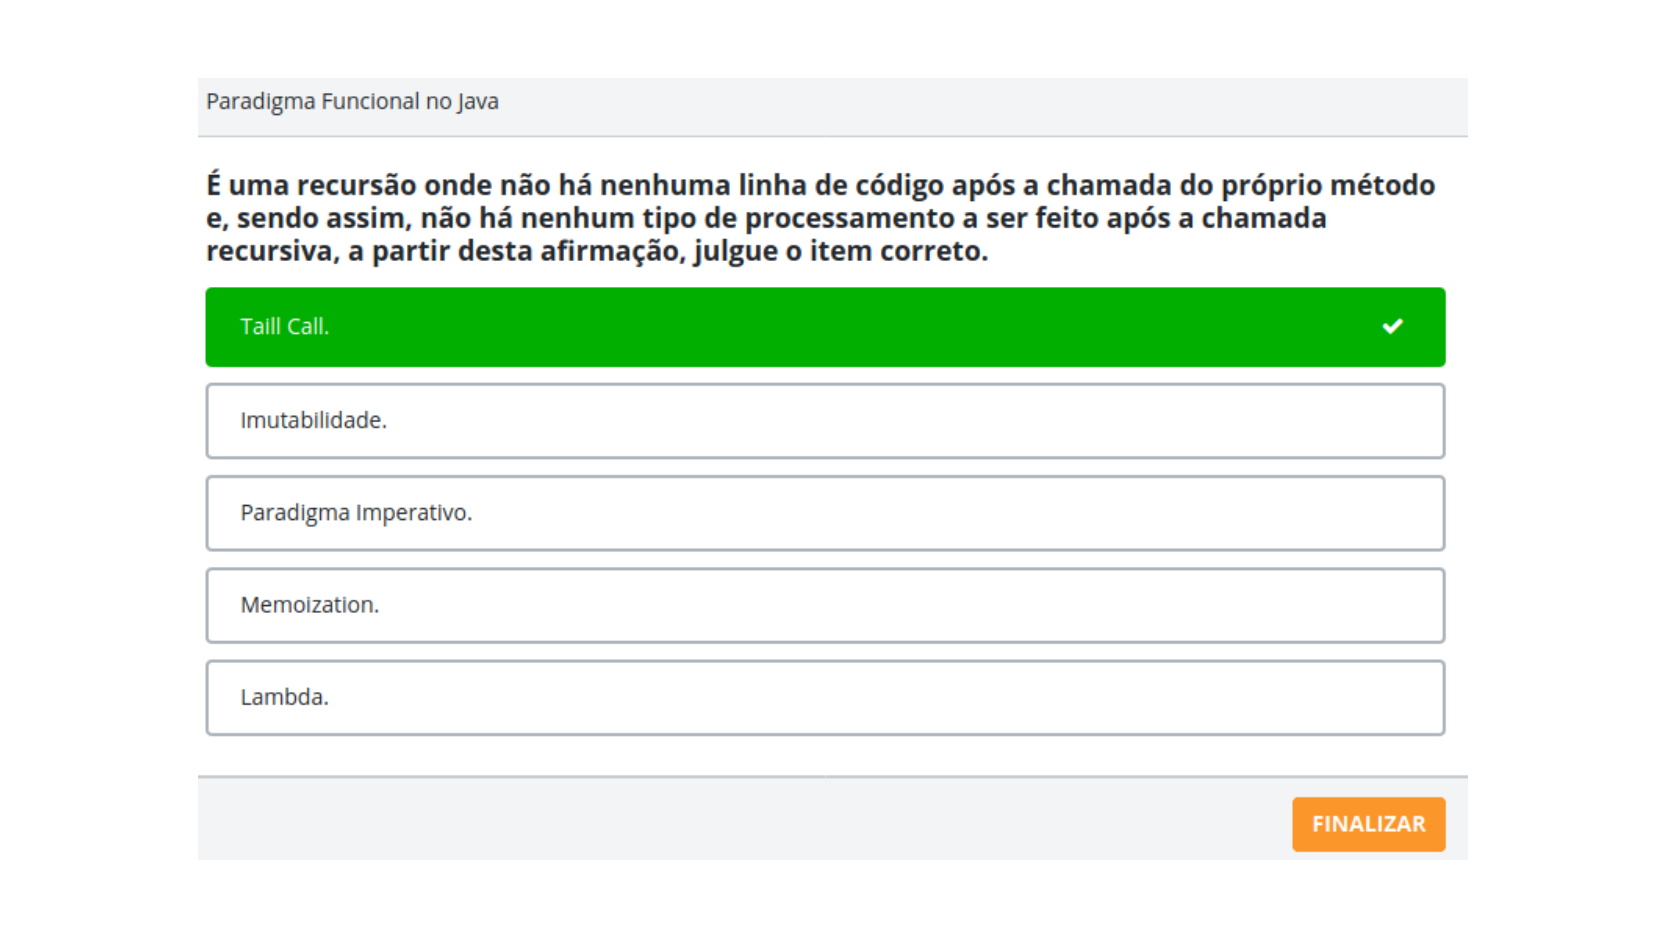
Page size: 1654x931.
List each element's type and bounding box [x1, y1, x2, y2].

picture [198, 78, 1468, 860]
